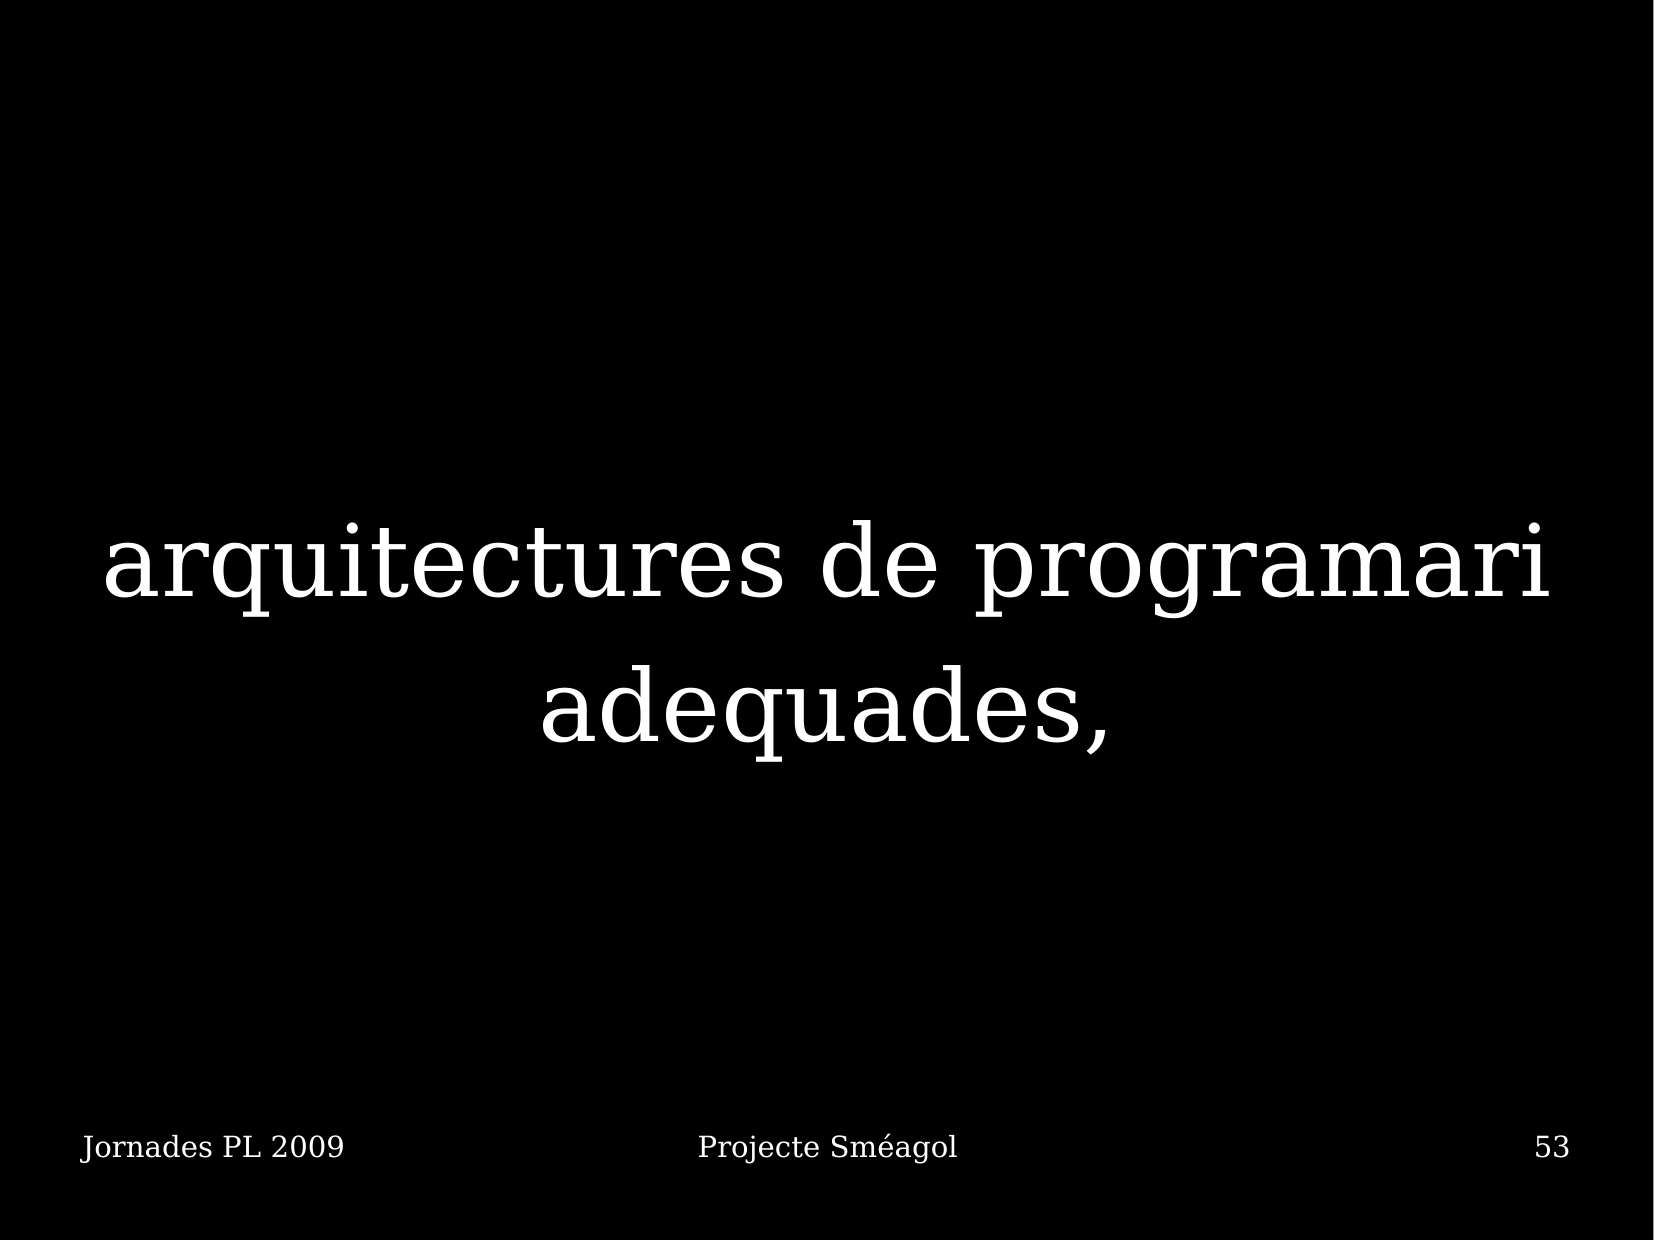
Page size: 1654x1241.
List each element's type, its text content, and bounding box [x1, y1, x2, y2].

title arquitectures de programari adequades, [59, 489, 1595, 751]
